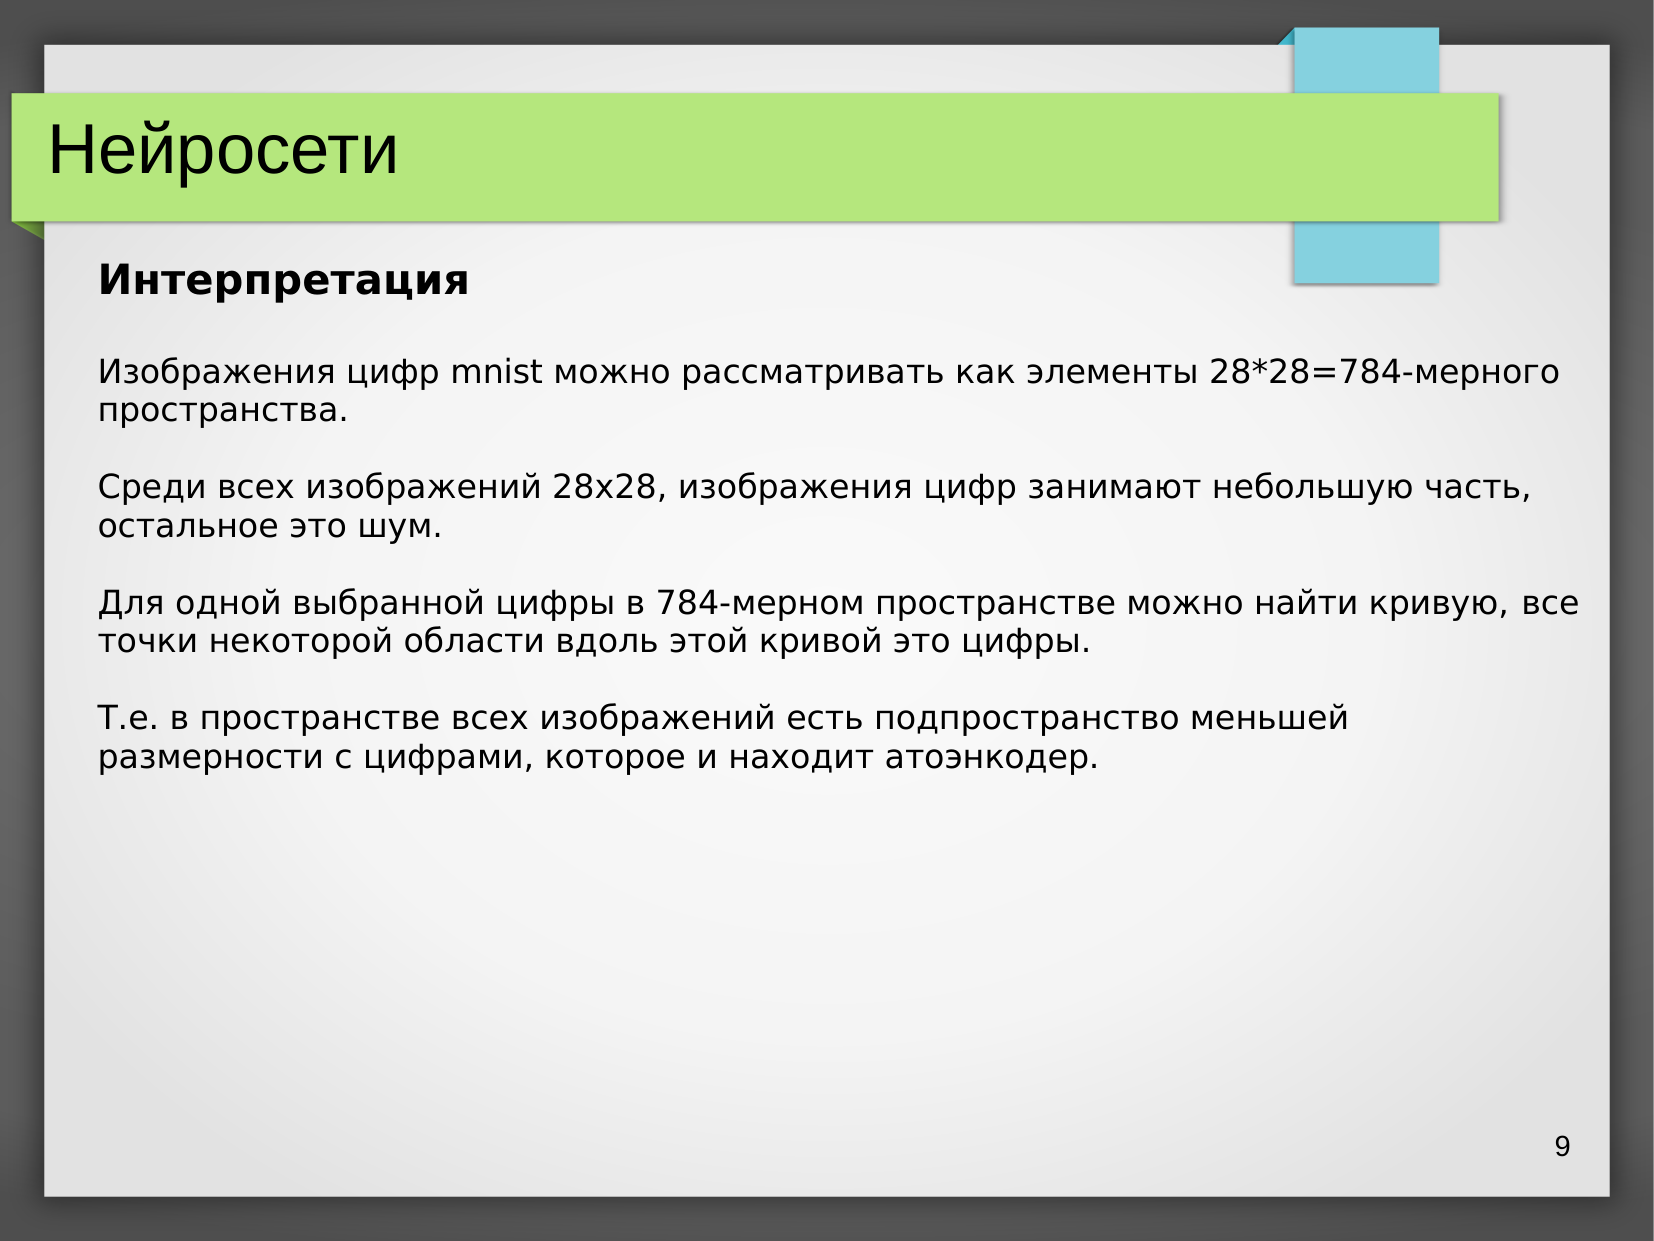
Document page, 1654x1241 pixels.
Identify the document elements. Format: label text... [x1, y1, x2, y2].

text_box Интерпретация Изображения цифр mnist можно рассматривать как элементы 28*28=784-мерного пространства. Среди всех изображений 28x28, изображения цифр занимают небольшую часть, остальное это шум. Для одной выбранной цифры в 784-мерном пространстве можно найти кривую, все точки некоторой области вдоль этой кривой это цифры. Т.е. в пространстве всех изображений есть подпространство меньшей размерности с цифрами, которое и находит атоэнкодер. [82, 248, 1595, 861]
title Нейросети [47, 96, 1536, 201]
picture [0, 0, 1654, 1241]
